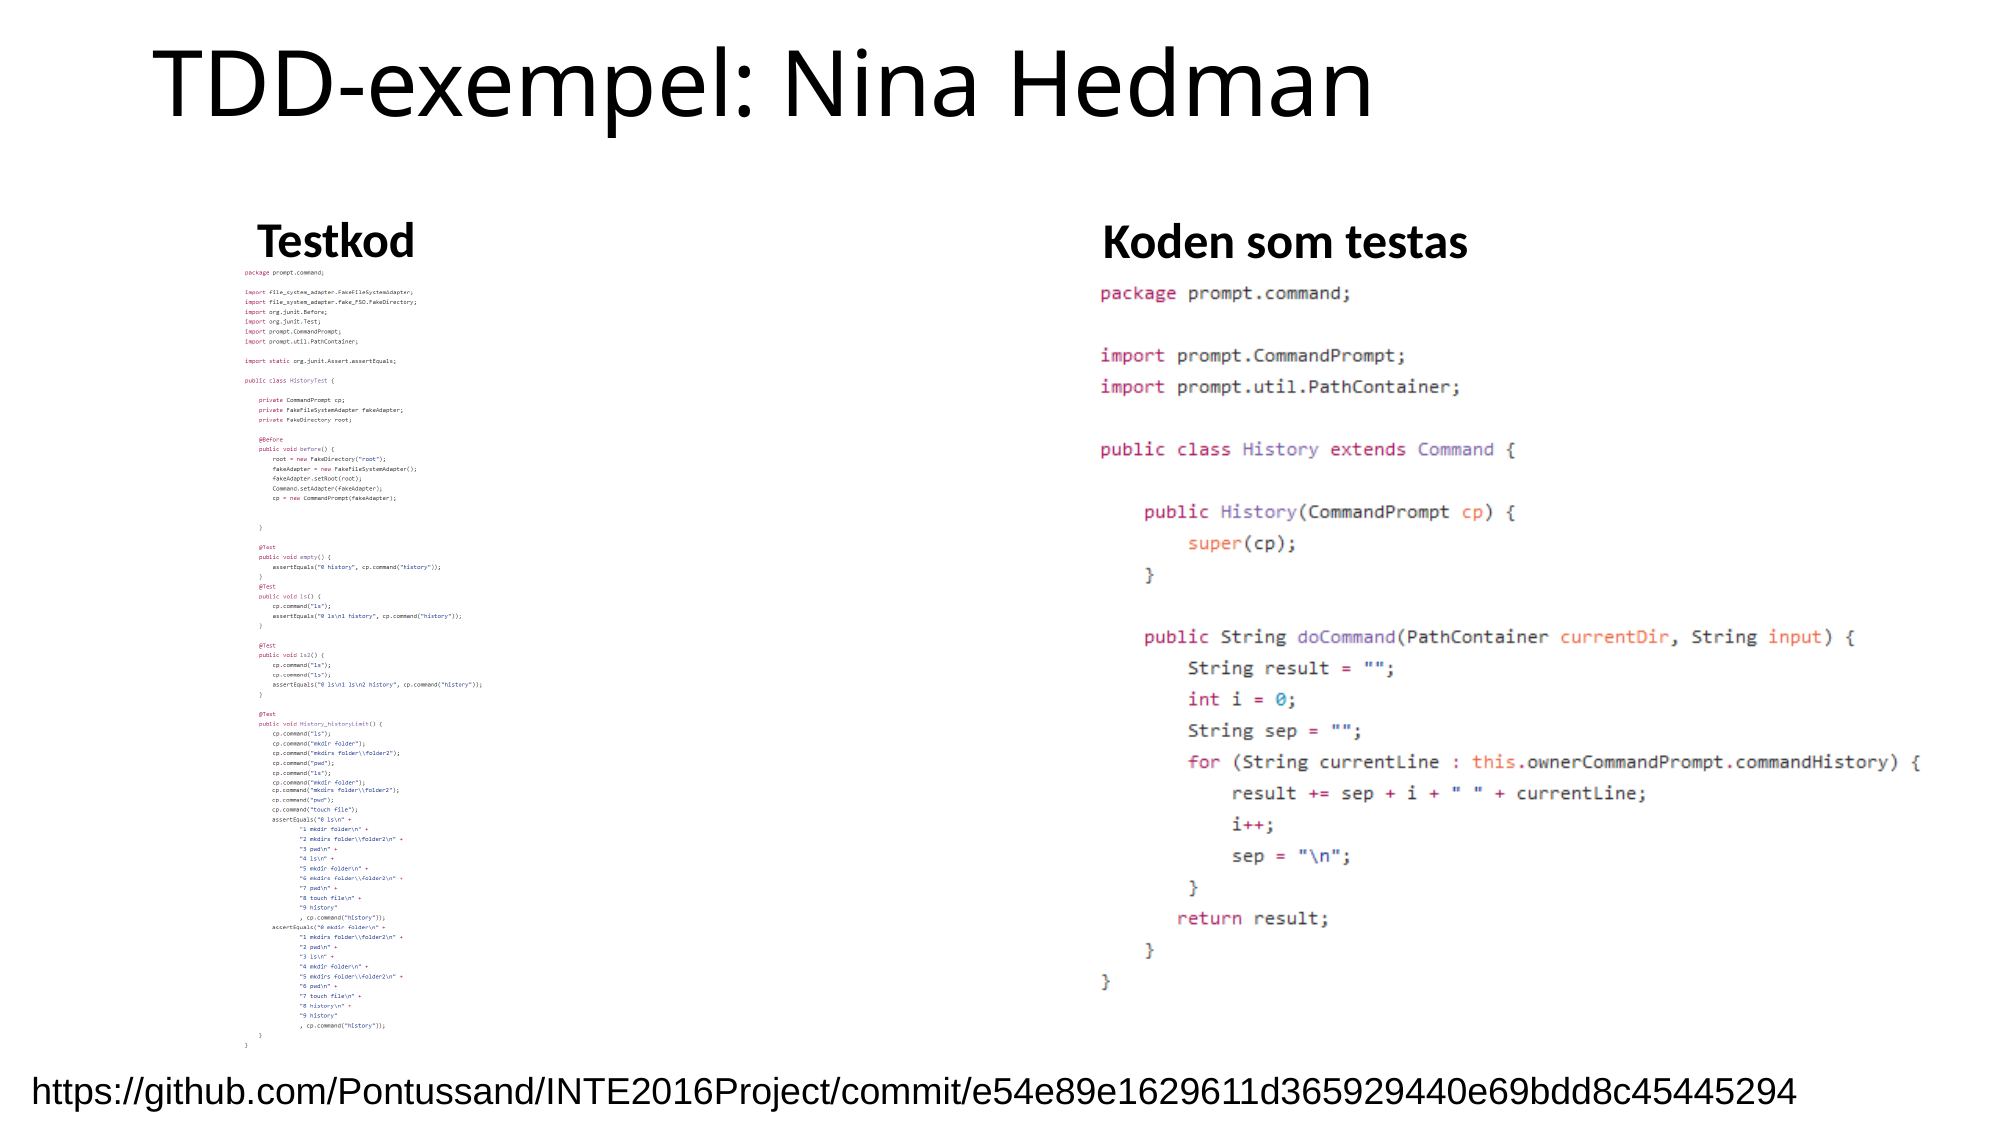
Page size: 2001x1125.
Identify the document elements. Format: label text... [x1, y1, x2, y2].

text_box Testkod [242, 139, 1089, 275]
text_box https://github.com/Pontussand/INTE2016Project/commit/e54e89e1629611d365929440e69bdd8c45445294 [16, 1059, 1833, 1125]
text_box Koden som testas [1088, 140, 1765, 276]
picture [242, 268, 488, 1056]
picture [1088, 279, 1953, 995]
text_box TDD-exempel: Nina Hedman [137, 21, 1863, 151]
